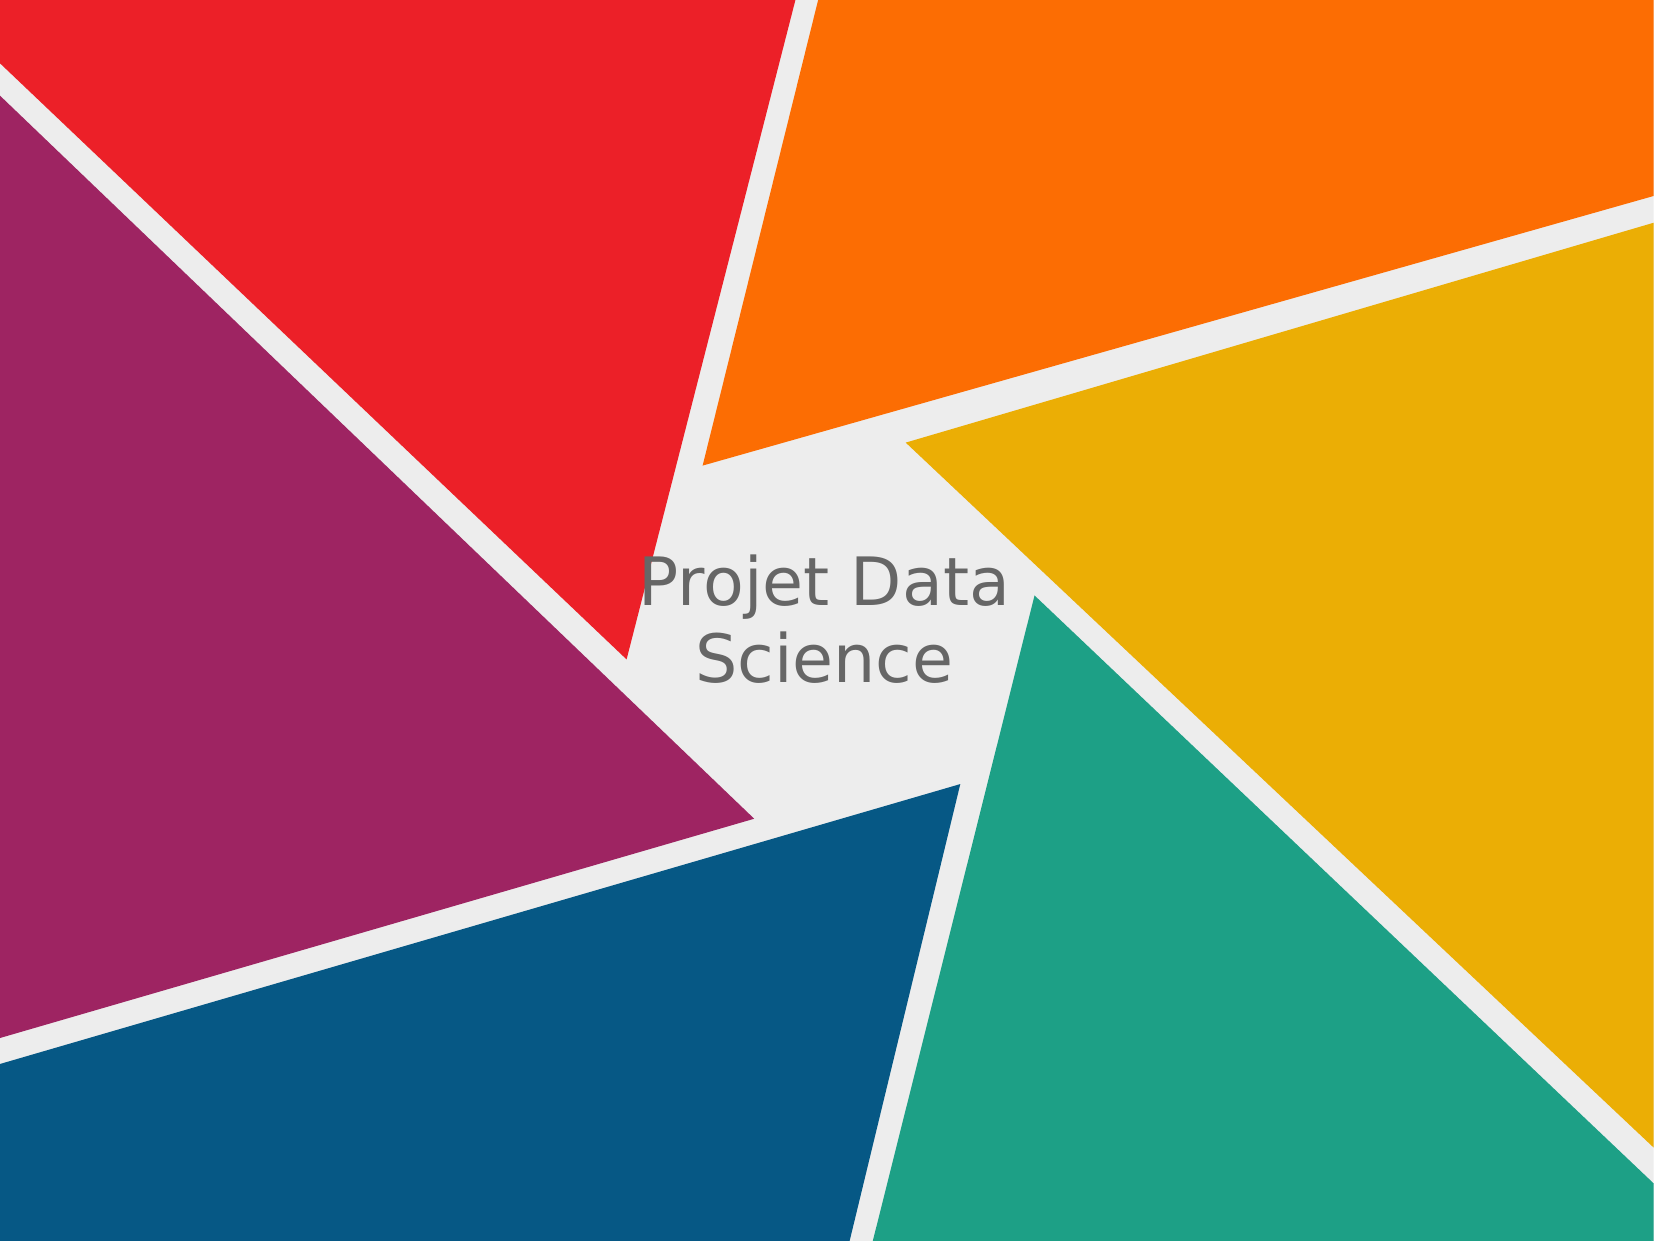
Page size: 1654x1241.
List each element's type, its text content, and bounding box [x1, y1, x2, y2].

subtitle Projet Data Science [614, 418, 1035, 824]
